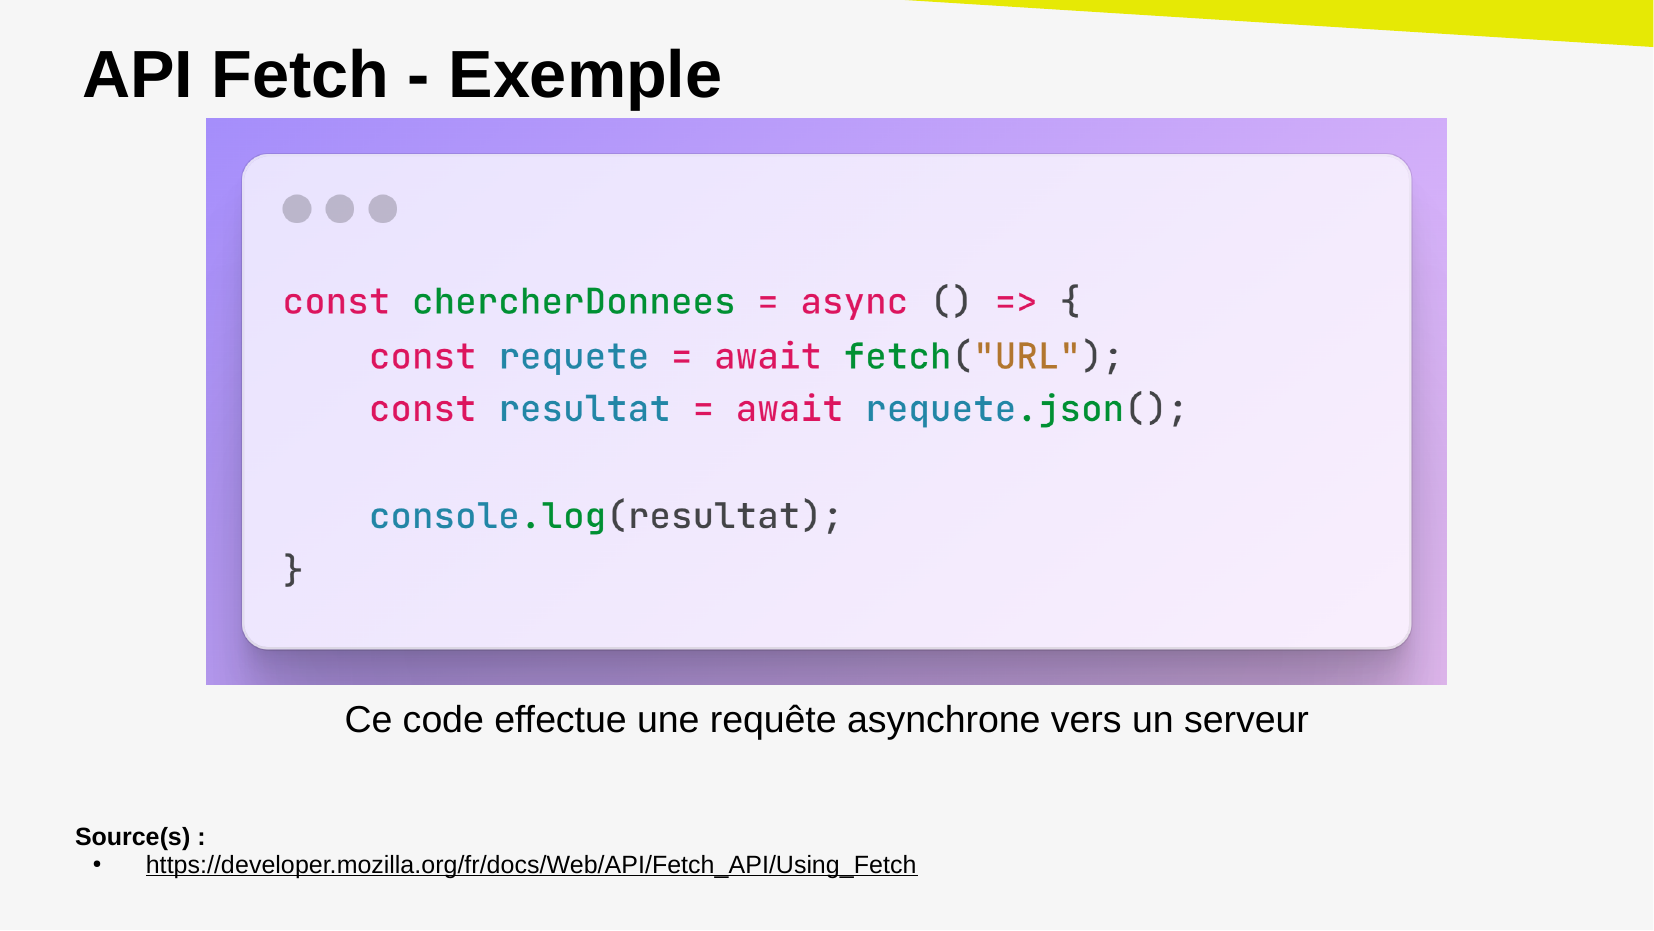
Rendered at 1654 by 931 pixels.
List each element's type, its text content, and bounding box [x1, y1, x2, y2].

text_box [904, 0, 1654, 48]
picture [206, 118, 1447, 686]
text_box Ce code effectue une requête asynchrone vers un serveur [316, 690, 1337, 805]
text_box Source(s) : https://developer.mozilla.org/fr/docs/Web/API/Fetch_API/Using_Fetch [60, 815, 1546, 929]
title API Fetch - Exemple [82, 37, 1571, 114]
